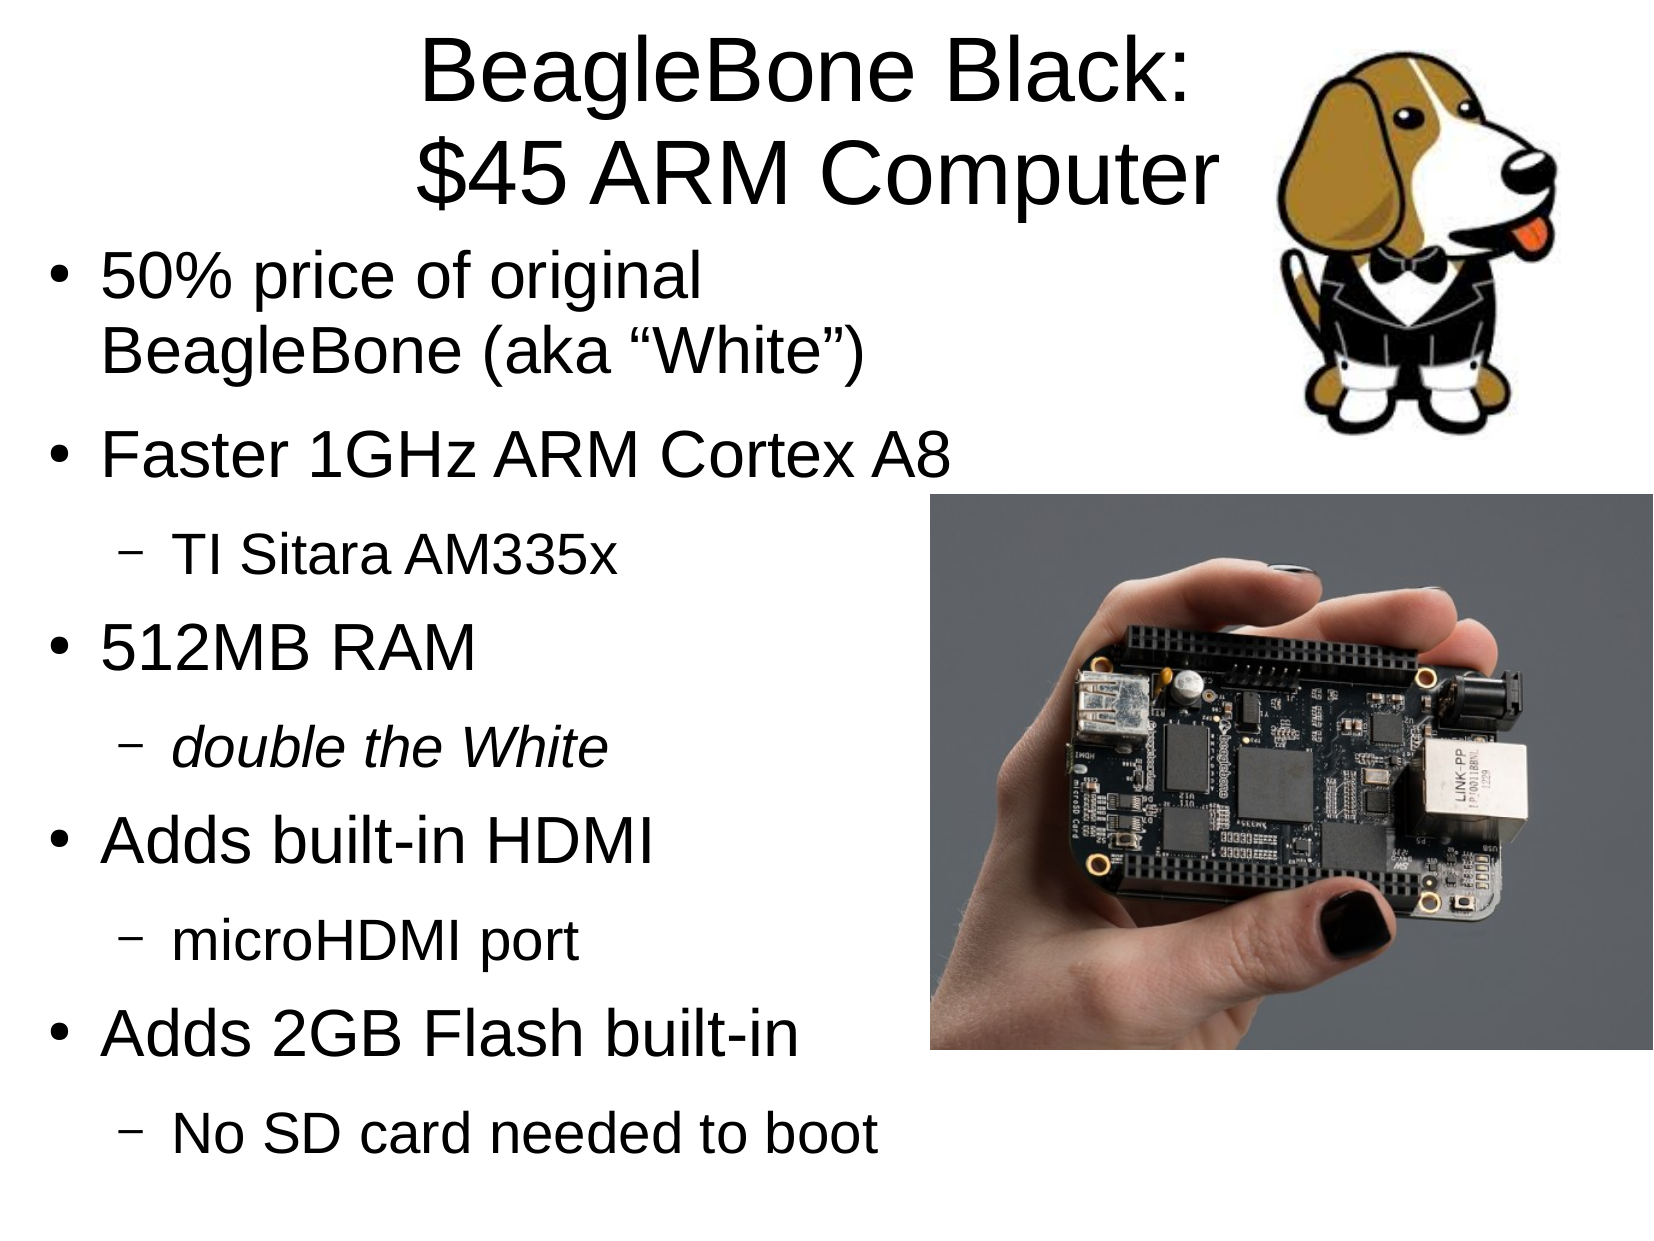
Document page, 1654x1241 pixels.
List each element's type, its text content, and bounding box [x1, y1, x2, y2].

picture [1273, 49, 1561, 440]
picture [930, 494, 1653, 1051]
list 50% price of original BeagleBone (aka “White”) Faster 1GHz ARM Cortex A8 TI Sitara AM335x 512MB RAM double the White Adds built-in HDMI microHDMI port Adds 2GB Flash built-in No SD card needed to boot [30, 165, 1028, 1201]
title BeagleBone Black: $45 ARM Computer [75, 17, 1564, 226]
